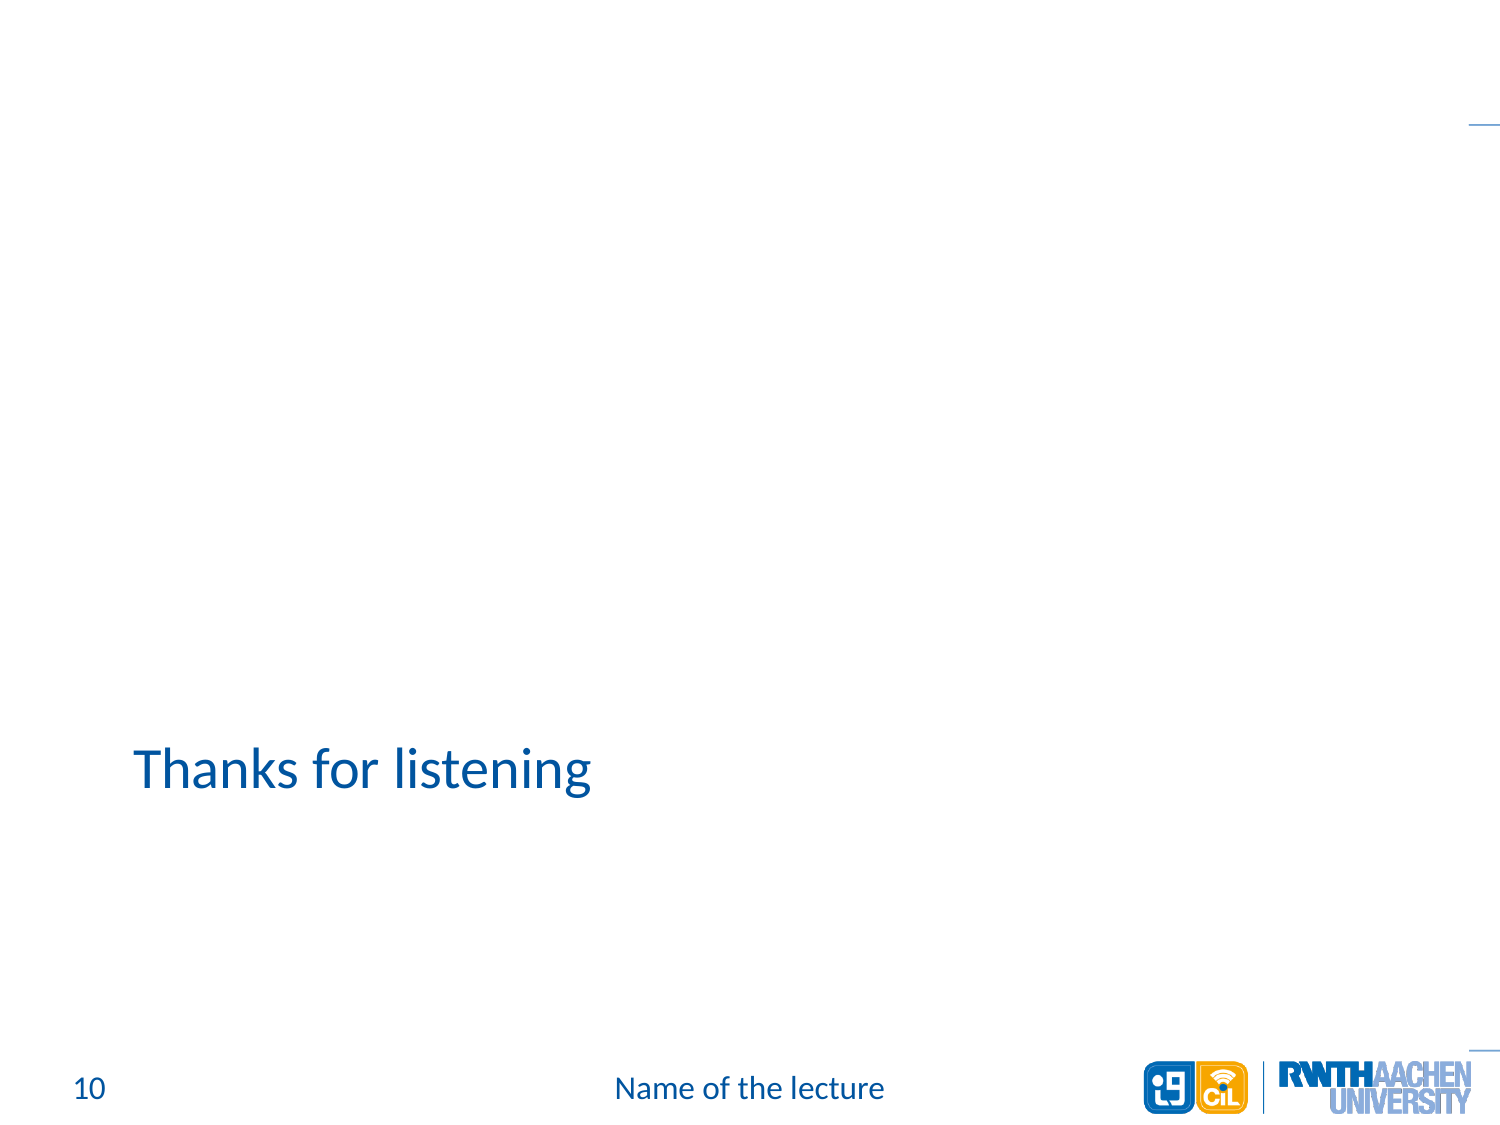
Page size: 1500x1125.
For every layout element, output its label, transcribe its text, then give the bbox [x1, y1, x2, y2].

text_box <Foliennummer> [57, 1058, 136, 1119]
text_box Name of the lecture [366, 1058, 1134, 1119]
text_box Thanks for listening [118, 722, 1394, 947]
picture [1143, 1061, 1471, 1114]
